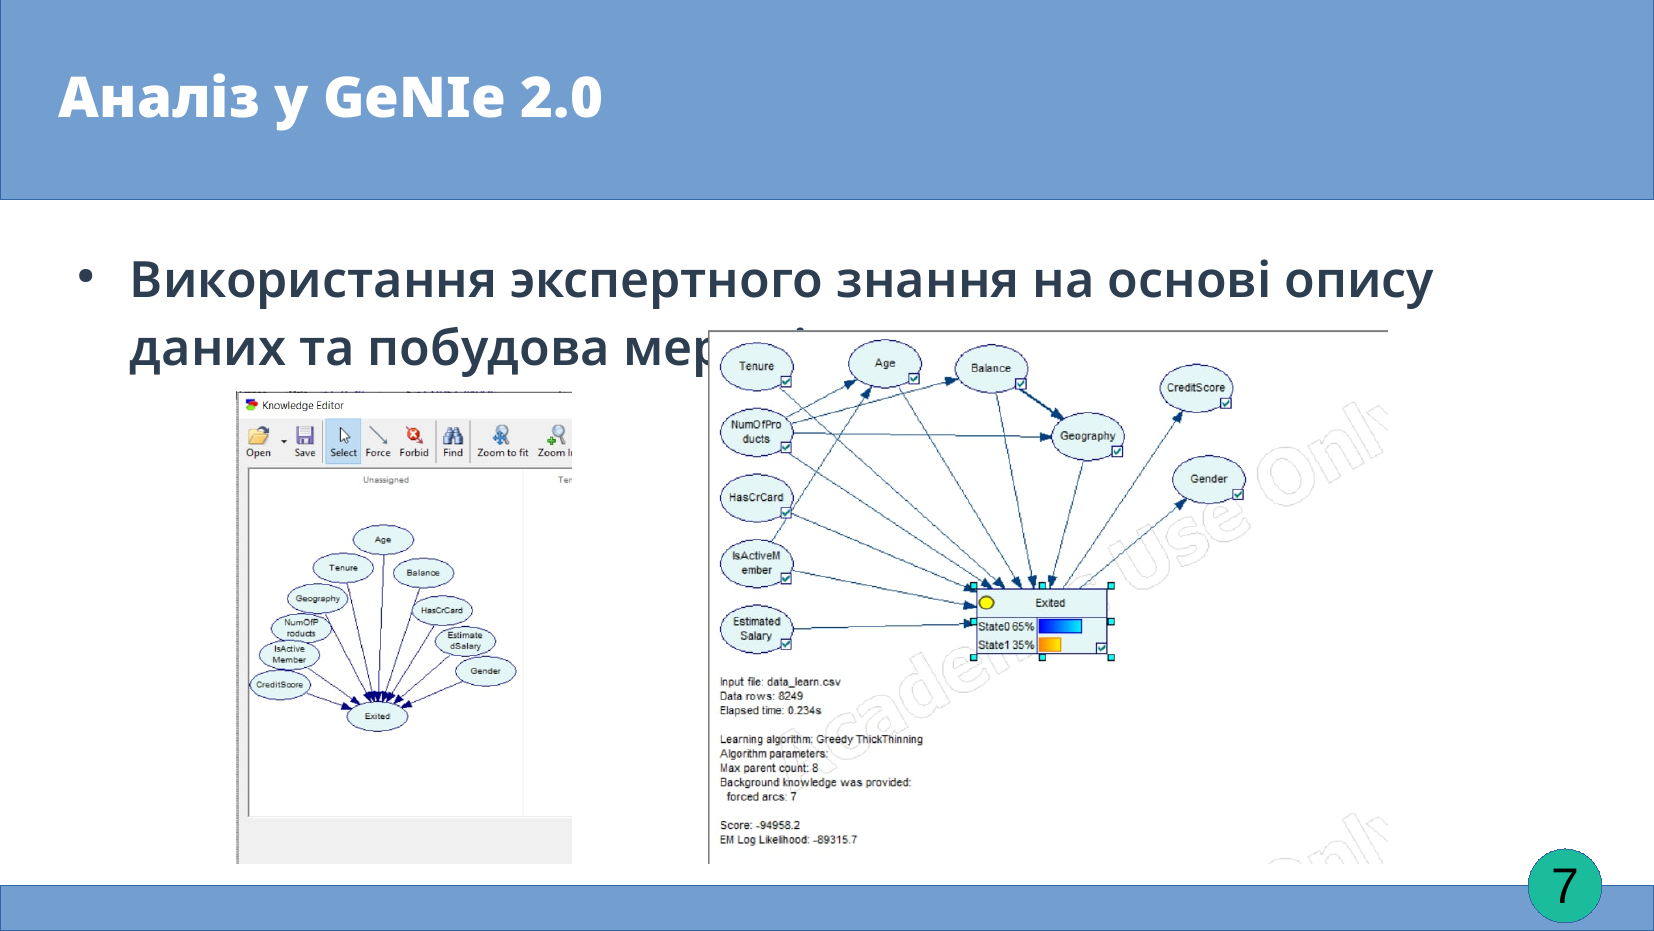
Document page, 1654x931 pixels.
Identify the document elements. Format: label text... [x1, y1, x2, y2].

list Використання экспертного знання на основі опису даних та побудова мережі [59, 243, 1595, 864]
title Аналіз у GeNIe 2.0 [59, 37, 1595, 155]
picture [708, 330, 1388, 864]
picture [236, 391, 572, 864]
